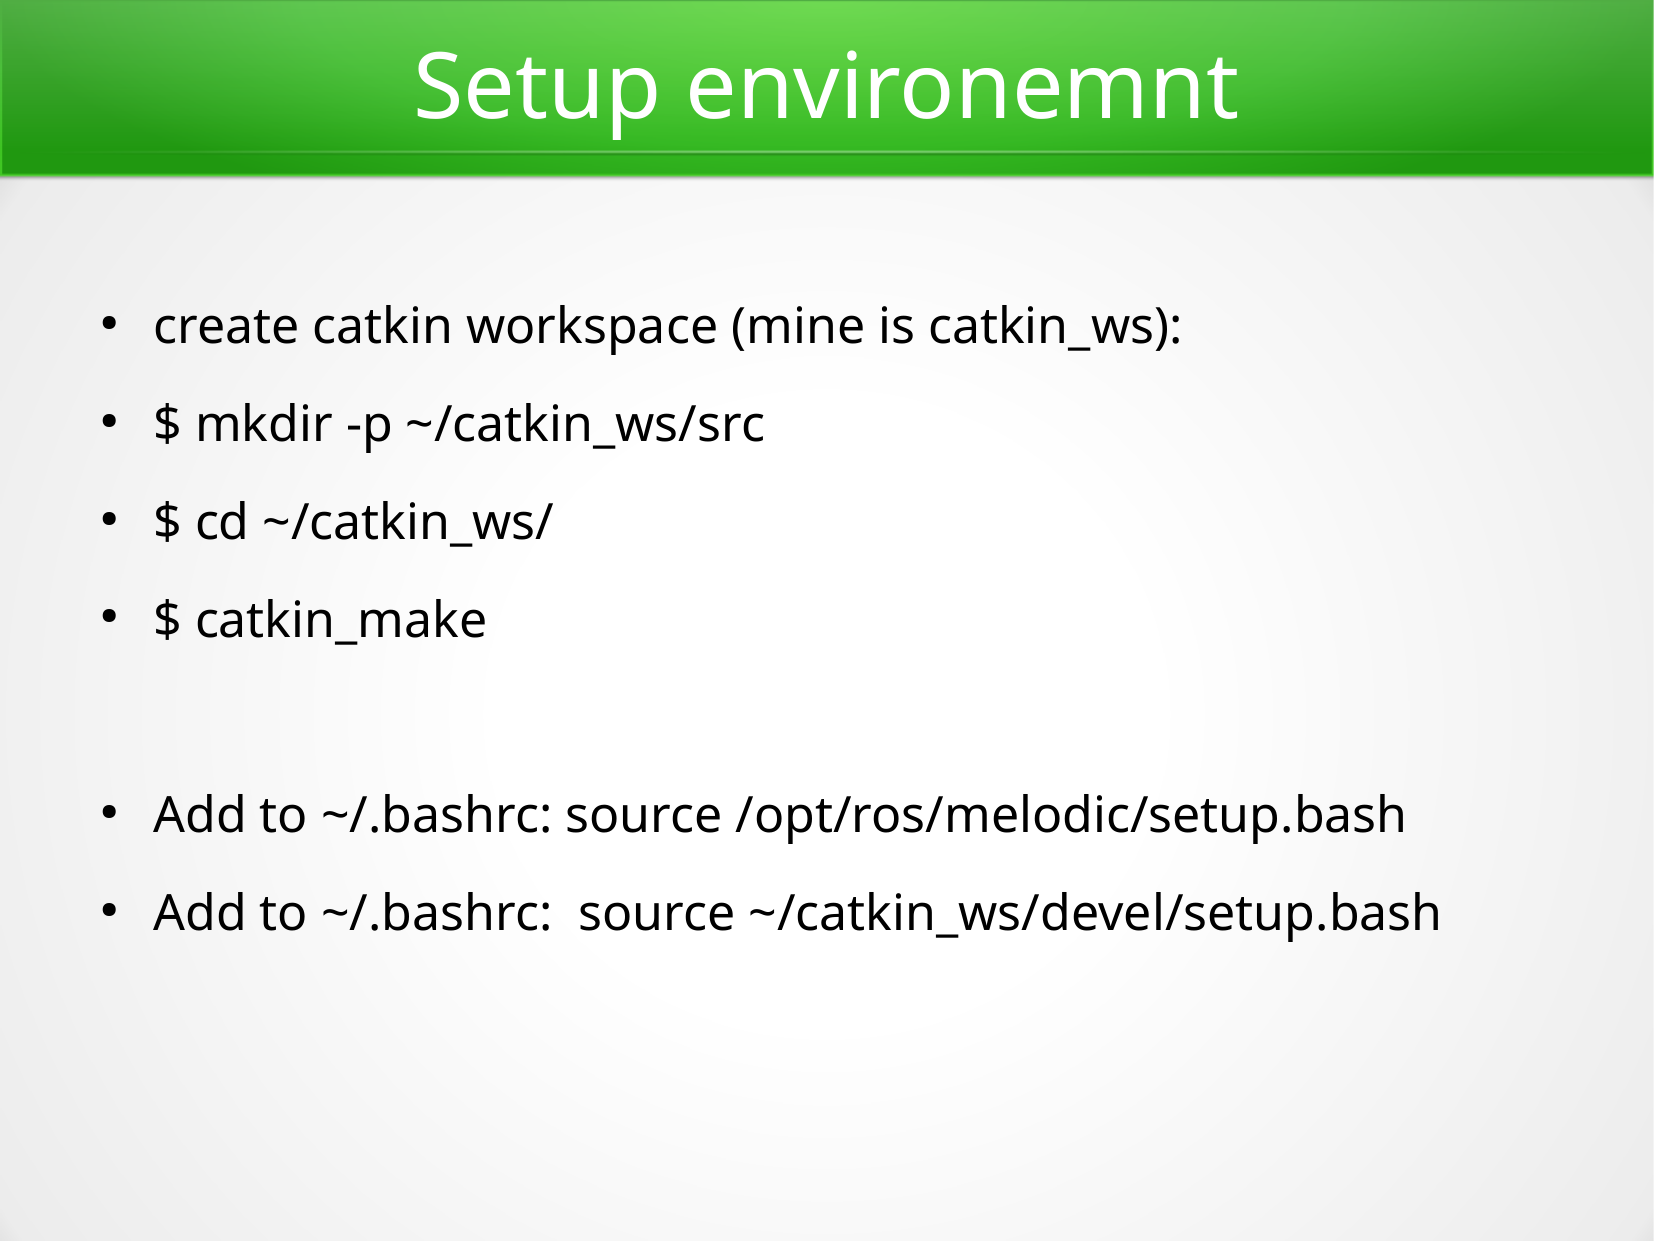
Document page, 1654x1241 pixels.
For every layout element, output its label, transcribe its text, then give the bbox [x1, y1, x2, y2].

picture [0, 0, 1654, 1241]
list create catkin workspace (mine is catkin_ws): $ mkdir -p ~/catkin_ws/src $ cd ~/catkin_ws/ $ catkin_make Add to ~/.bashrc: source /opt/ros/melodic/setup.bash Add to ~/.bashrc: source ~/catkin_ws/devel/setup.bash [82, 290, 1571, 1010]
title Setup environemnt [82, 11, 1571, 154]
